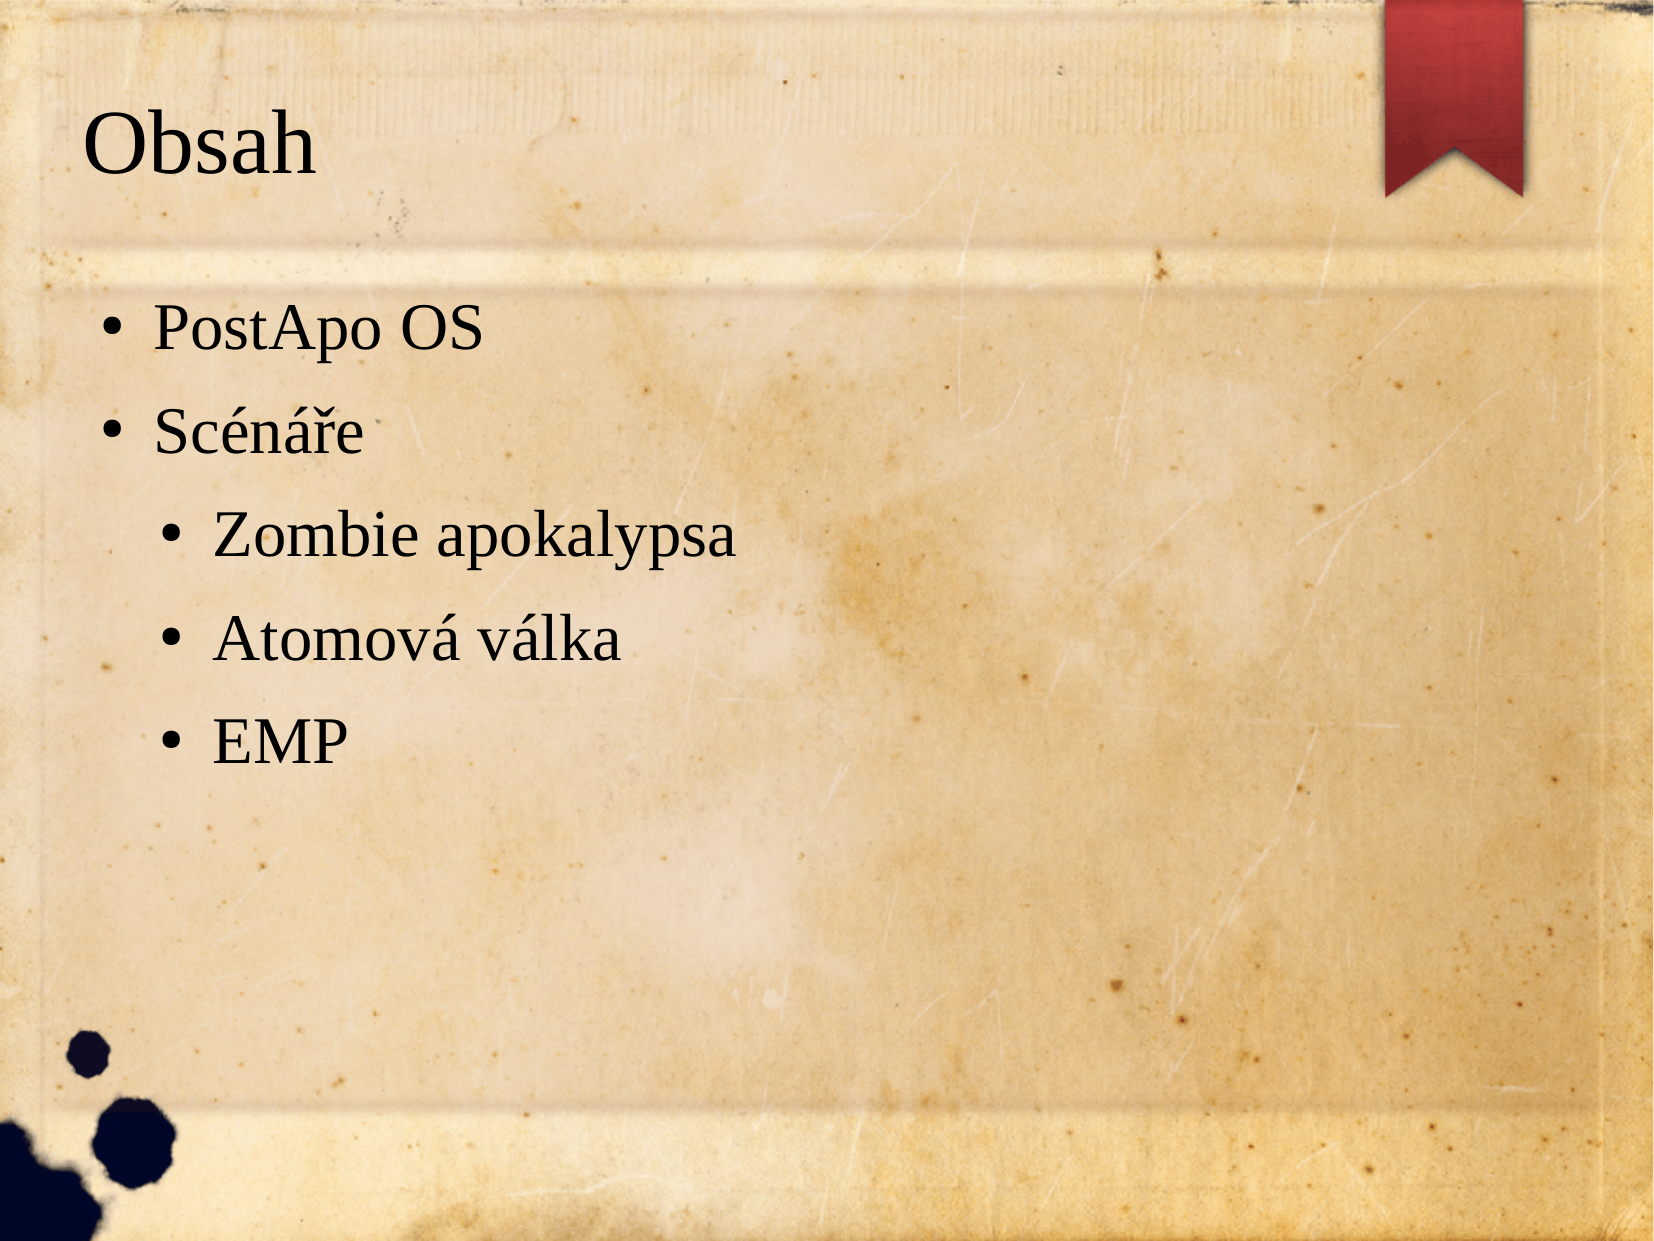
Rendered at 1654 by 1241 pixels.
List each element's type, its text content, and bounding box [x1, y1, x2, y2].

picture [0, 0, 1654, 1241]
title Obsah [82, 49, 1347, 237]
list PostApo OS Scénáře Zombie apokalypsa Atomová válka EMP [82, 290, 1538, 1010]
